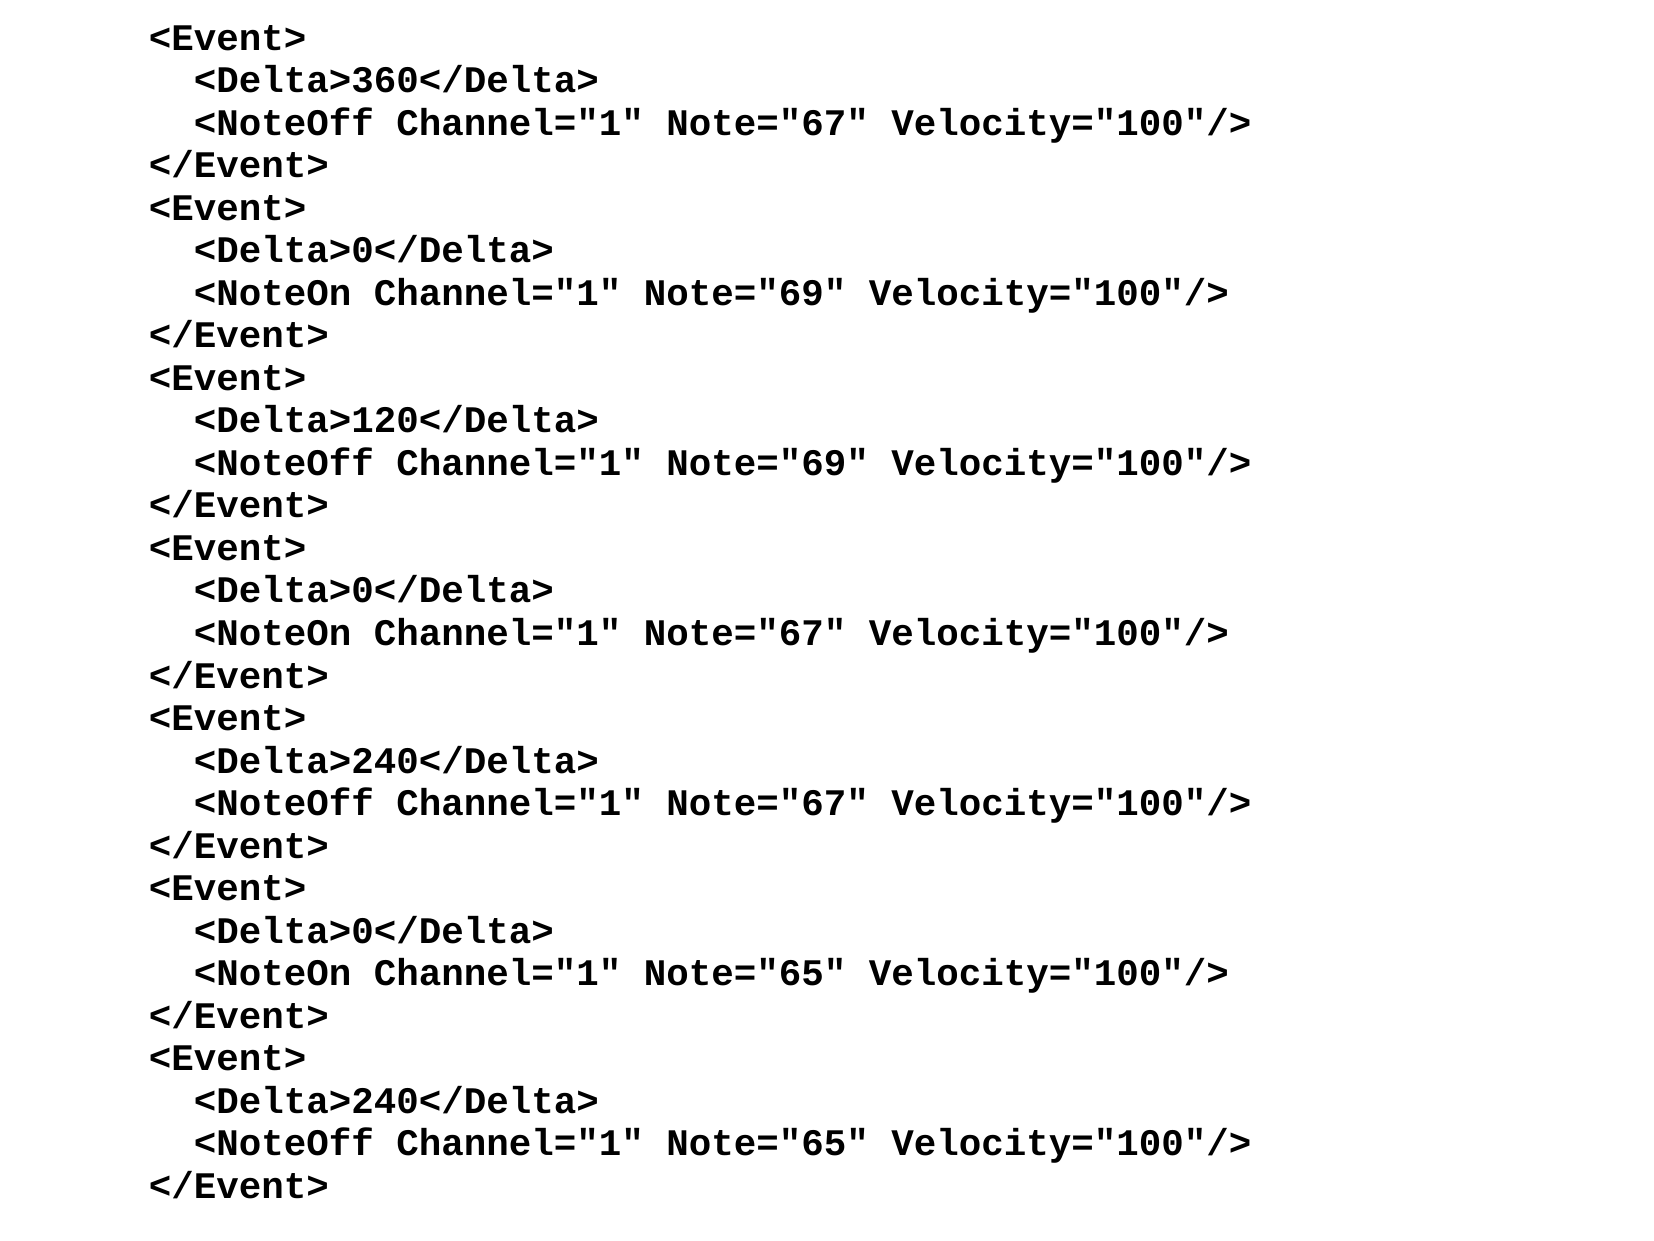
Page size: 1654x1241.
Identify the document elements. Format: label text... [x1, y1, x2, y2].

text_box <Event> <Delta>360</Delta> <NoteOff Channel="1" Note="67" Velocity="100"/> </Event> <Event> <Delta>0</Delta> <NoteOn Channel="1" Note="69" Velocity="100"/> </Event> <Event> <Delta>120</Delta> <NoteOff Channel="1" Note="69" Velocity="100"/> </Event> <Event> <Delta>0</Delta> <NoteOn Channel="1" Note="67" Velocity="100"/> </Event> <Event> <Delta>240</Delta> <NoteOff Channel="1" Note="67" Velocity="100"/> </Event> <Event> <Delta>0</Delta> <NoteOn Channel="1" Note="65" Velocity="100"/> </Event> <Event> <Delta>240</Delta> <NoteOff Channel="1" Note="65" Velocity="100"/> </Event> [44, 11, 1544, 1226]
